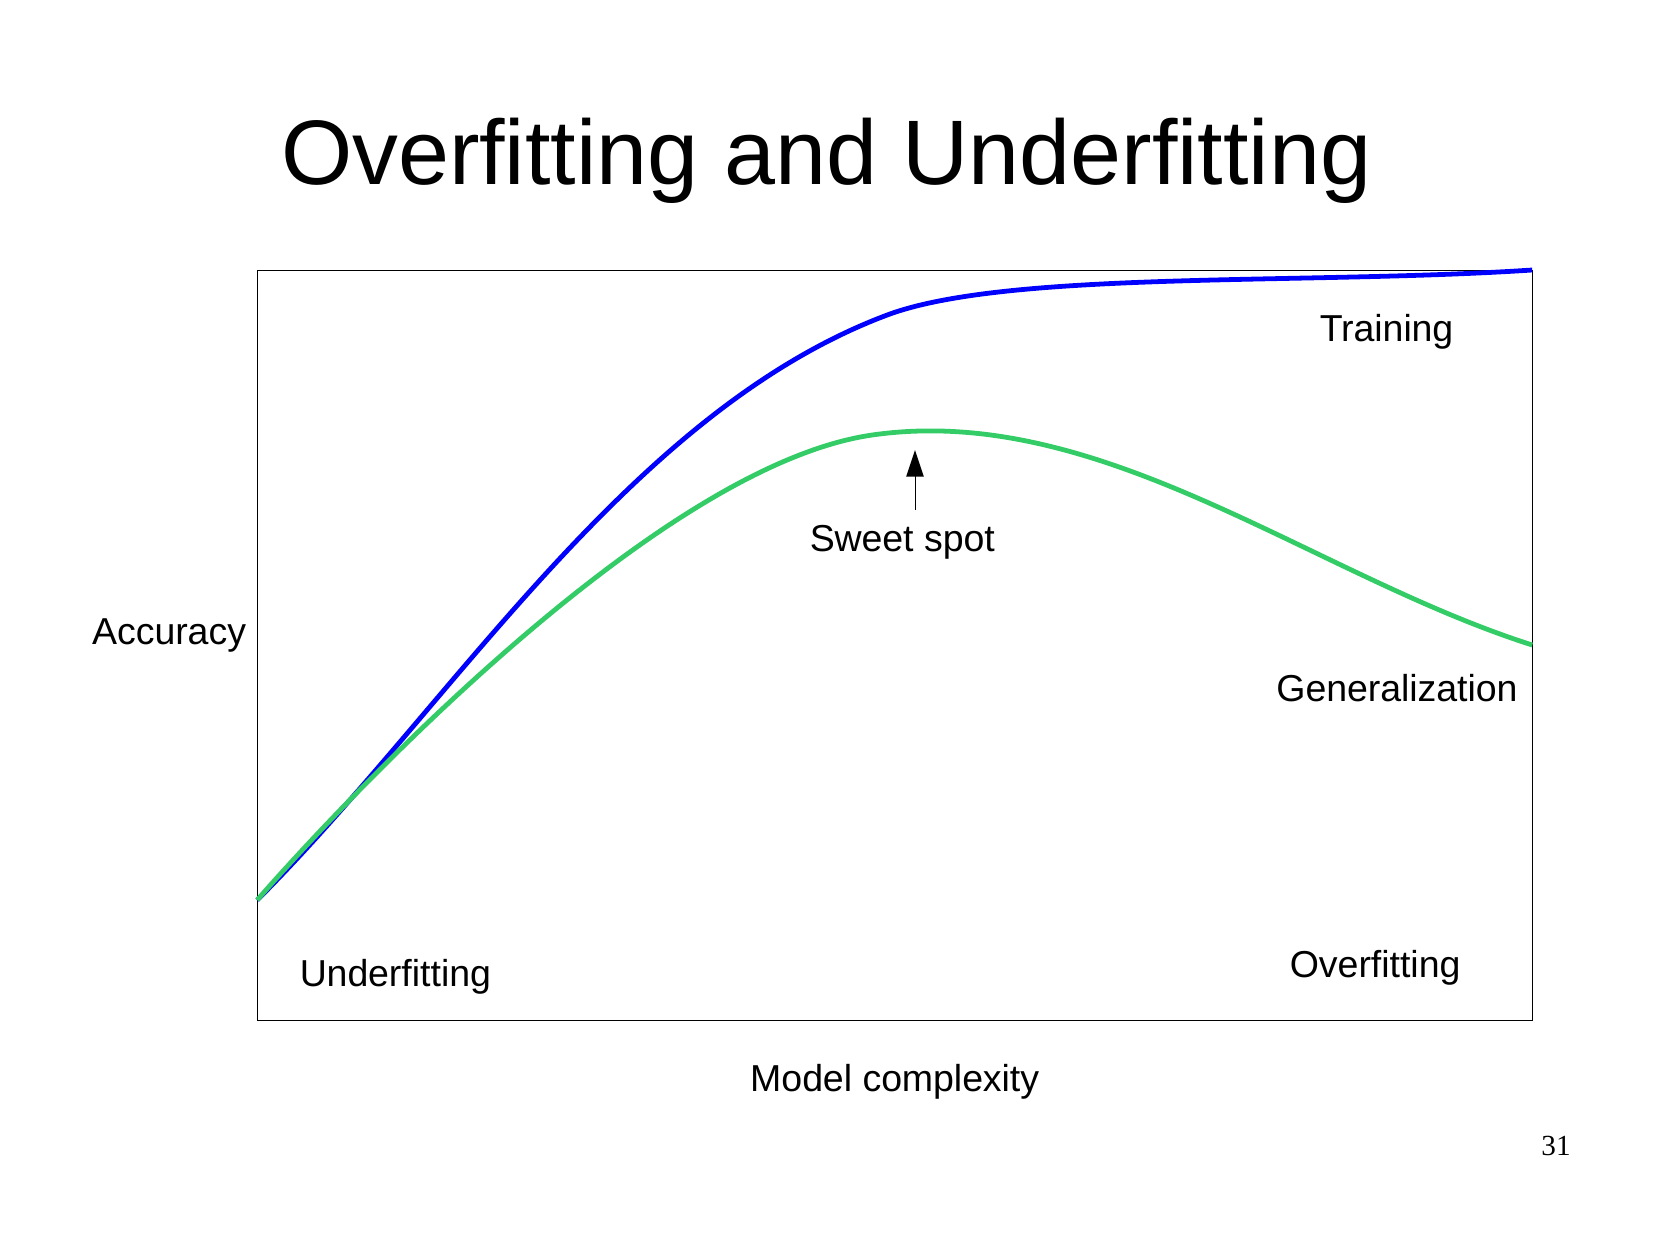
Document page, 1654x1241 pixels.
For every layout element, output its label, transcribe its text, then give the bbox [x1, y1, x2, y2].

text_box Generalization [1261, 660, 1533, 717]
title Overfitting and Underfitting [82, 49, 1571, 257]
text_box Overfitting [1275, 935, 1501, 1011]
text_box Sweet spot [795, 510, 1066, 567]
text_box Accuracy [77, 603, 393, 661]
text_box Model complexity [647, 1050, 1143, 1107]
text_box Underfitting [285, 945, 506, 1002]
text_box Training [1305, 300, 1516, 357]
